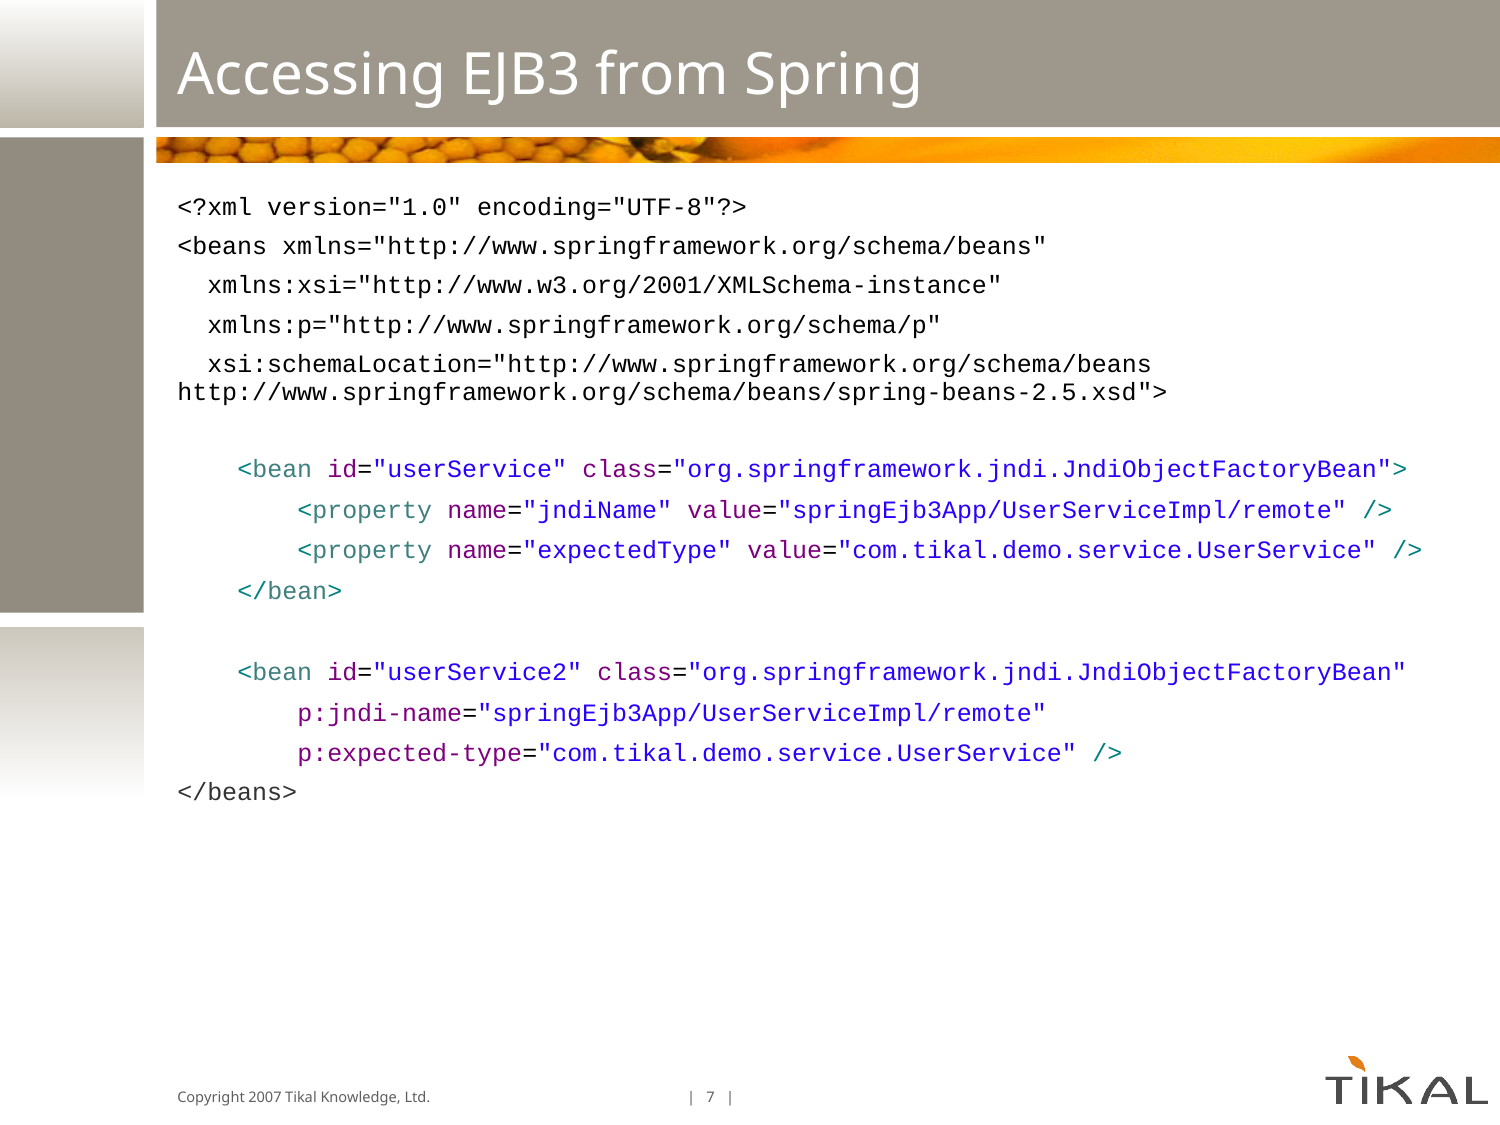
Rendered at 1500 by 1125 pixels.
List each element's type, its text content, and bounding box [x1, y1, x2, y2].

picture [1312, 1034, 1500, 1125]
picture [156, 137, 1500, 163]
list <?xml version="1.0" encoding="UTF-8"?> <beans xmlns="http://www.springframework.org/schema/beans" xmlns:xsi="http://www.w3.org/2001/XMLSchema-instance" xmlns:p="http://www.springframework.org/schema/p" xsi:schemaLocation="http://www.springframework.org/schema/beans http://www.springframework.org/schema/beans/spring-beans-2.5.xsd"> <bean id="userService" class="org.springframework.jndi.JndiObjectFactoryBean"> <property name="jndiName" value="springEjb3App/UserServiceImpl/remote" /> <property name="expectedType" value="com.tikal.demo.service.UserService" /> </bean> <bean id="userService2" class="org.springframework.jndi.JndiObjectFactoryBean" p:jndi-name="springEjb3App/UserServiceImpl/remote" p:expected-type="com.tikal.demo.service.UserService" /> </beans> [162, 187, 1450, 1038]
title Accessing EJB3 from Spring [162, 24, 1450, 126]
